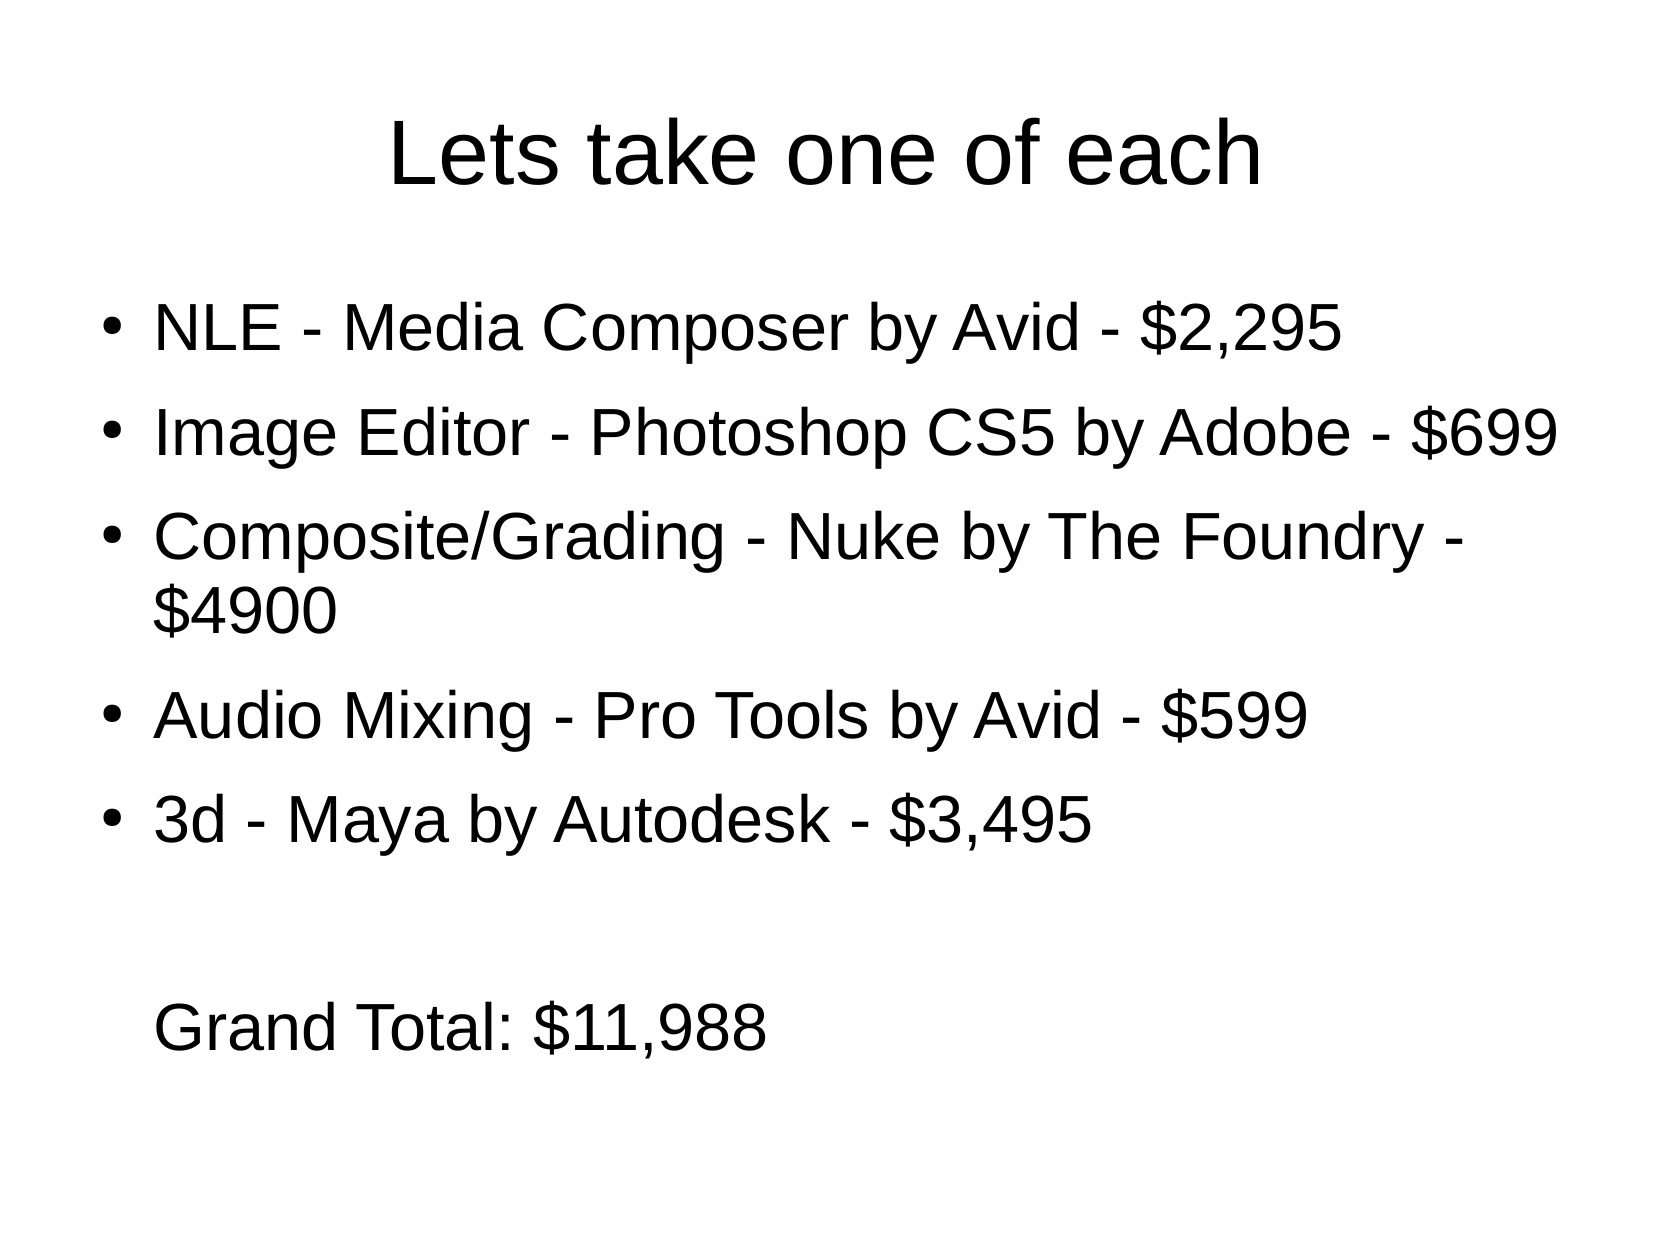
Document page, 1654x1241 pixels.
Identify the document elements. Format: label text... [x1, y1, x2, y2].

list NLE - Media Composer by Avid - $2,295 Image Editor - Photoshop CS5 by Adobe - $699 Composite/Grading - Nuke by The Foundry - $4900 Audio Mixing - Pro Tools by Avid - $599 3d - Maya by Autodesk - $3,495 Grand Total: $11,988 [82, 290, 1571, 1109]
title Lets take one of each [82, 49, 1571, 257]
